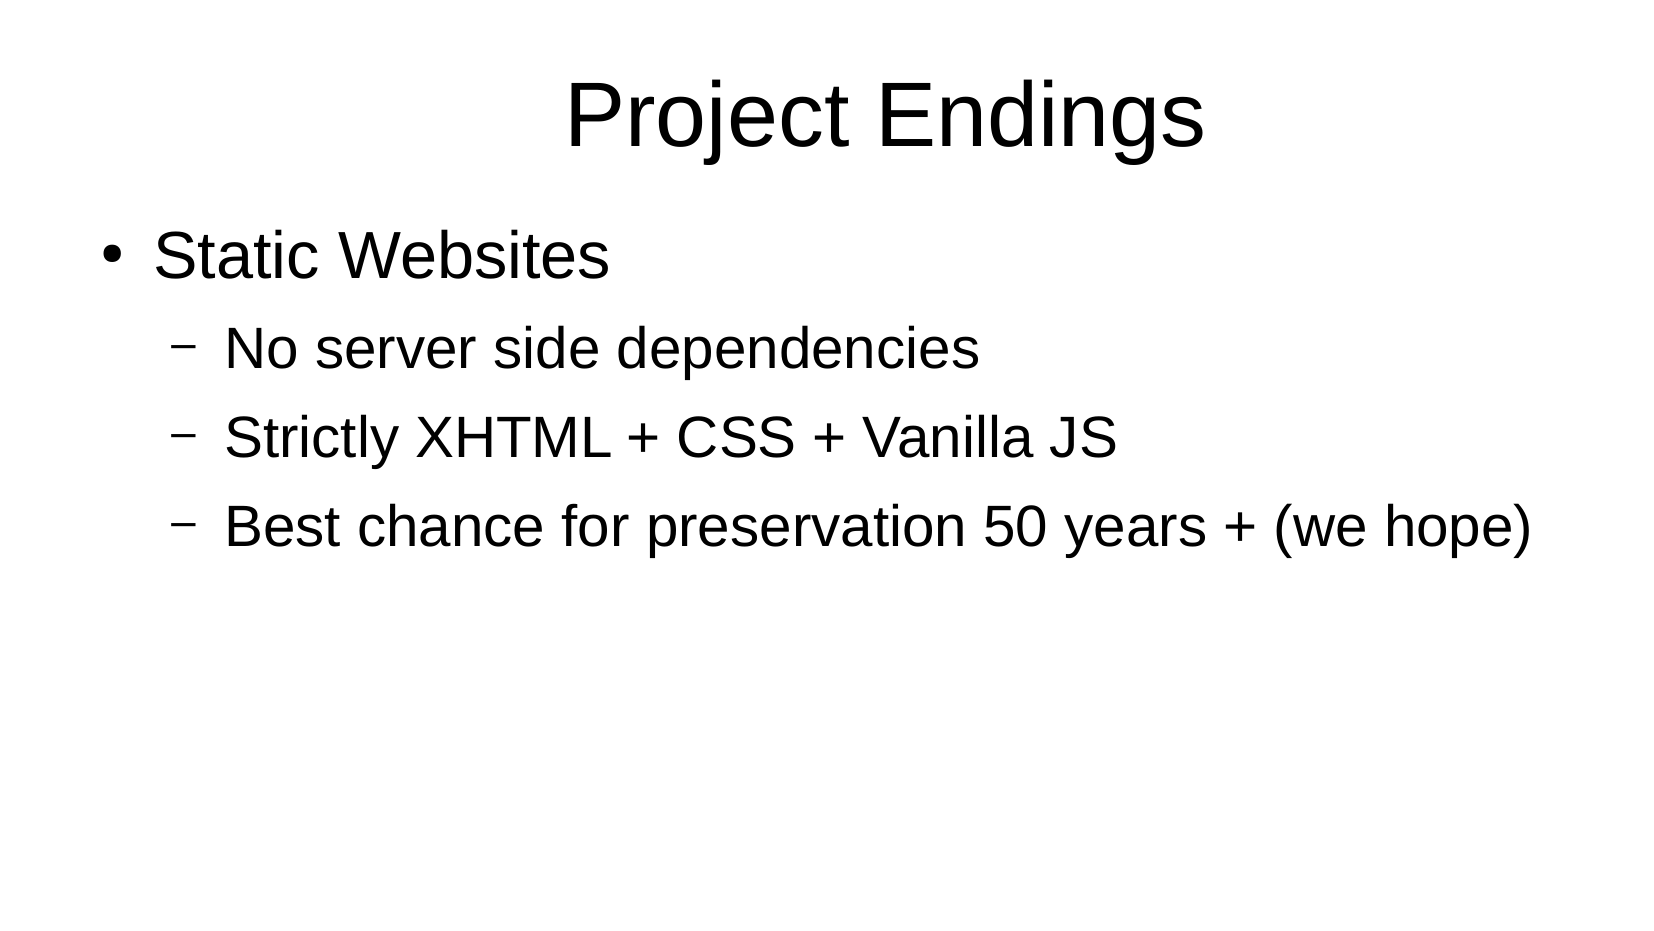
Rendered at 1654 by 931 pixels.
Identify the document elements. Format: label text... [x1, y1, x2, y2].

list Static Websites No server side dependencies Strictly XHTML + CSS + Vanilla JS Best chance for preservation 50 years + (we hope) [82, 217, 1571, 758]
title Project Endings [141, 37, 1630, 193]
